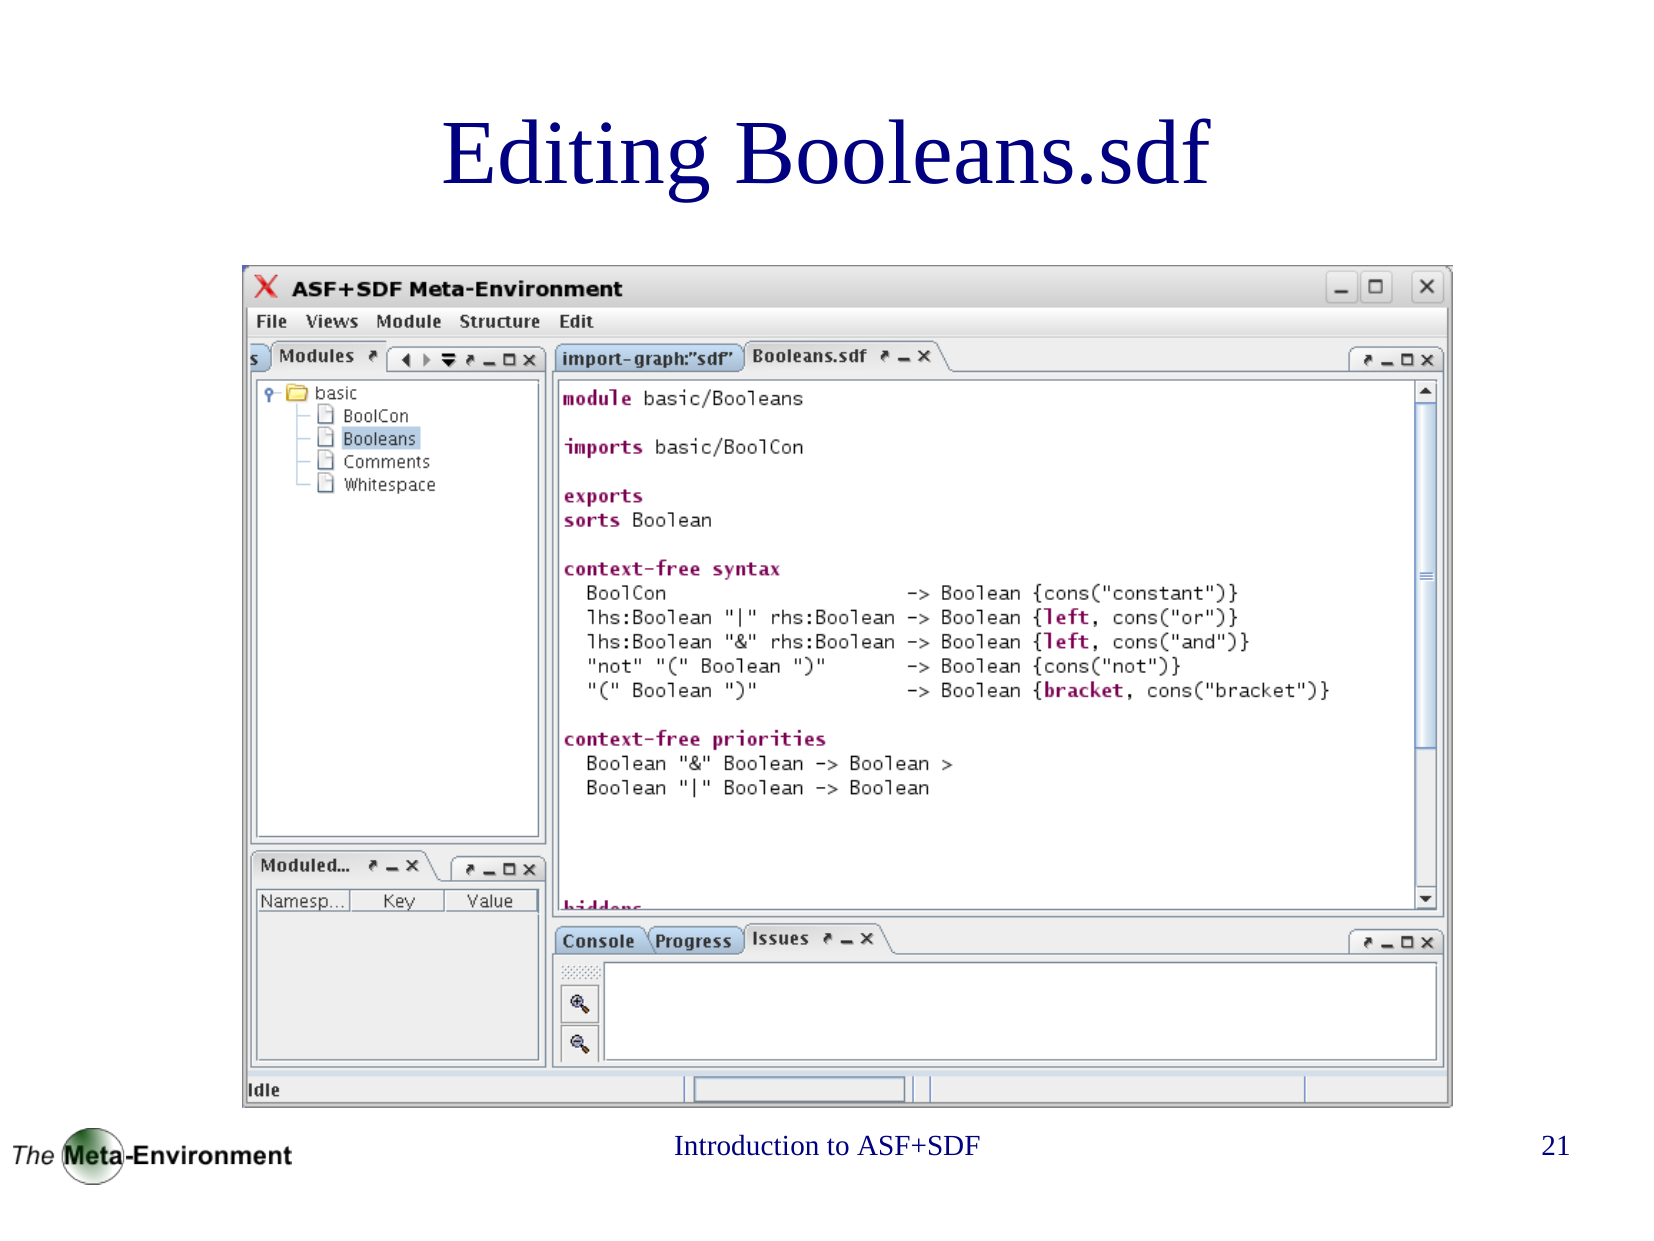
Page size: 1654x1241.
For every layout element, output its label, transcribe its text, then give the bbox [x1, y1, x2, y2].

title Editing Booleans.sdf [82, 49, 1571, 257]
picture [242, 265, 1453, 1108]
picture [13, 1128, 292, 1185]
